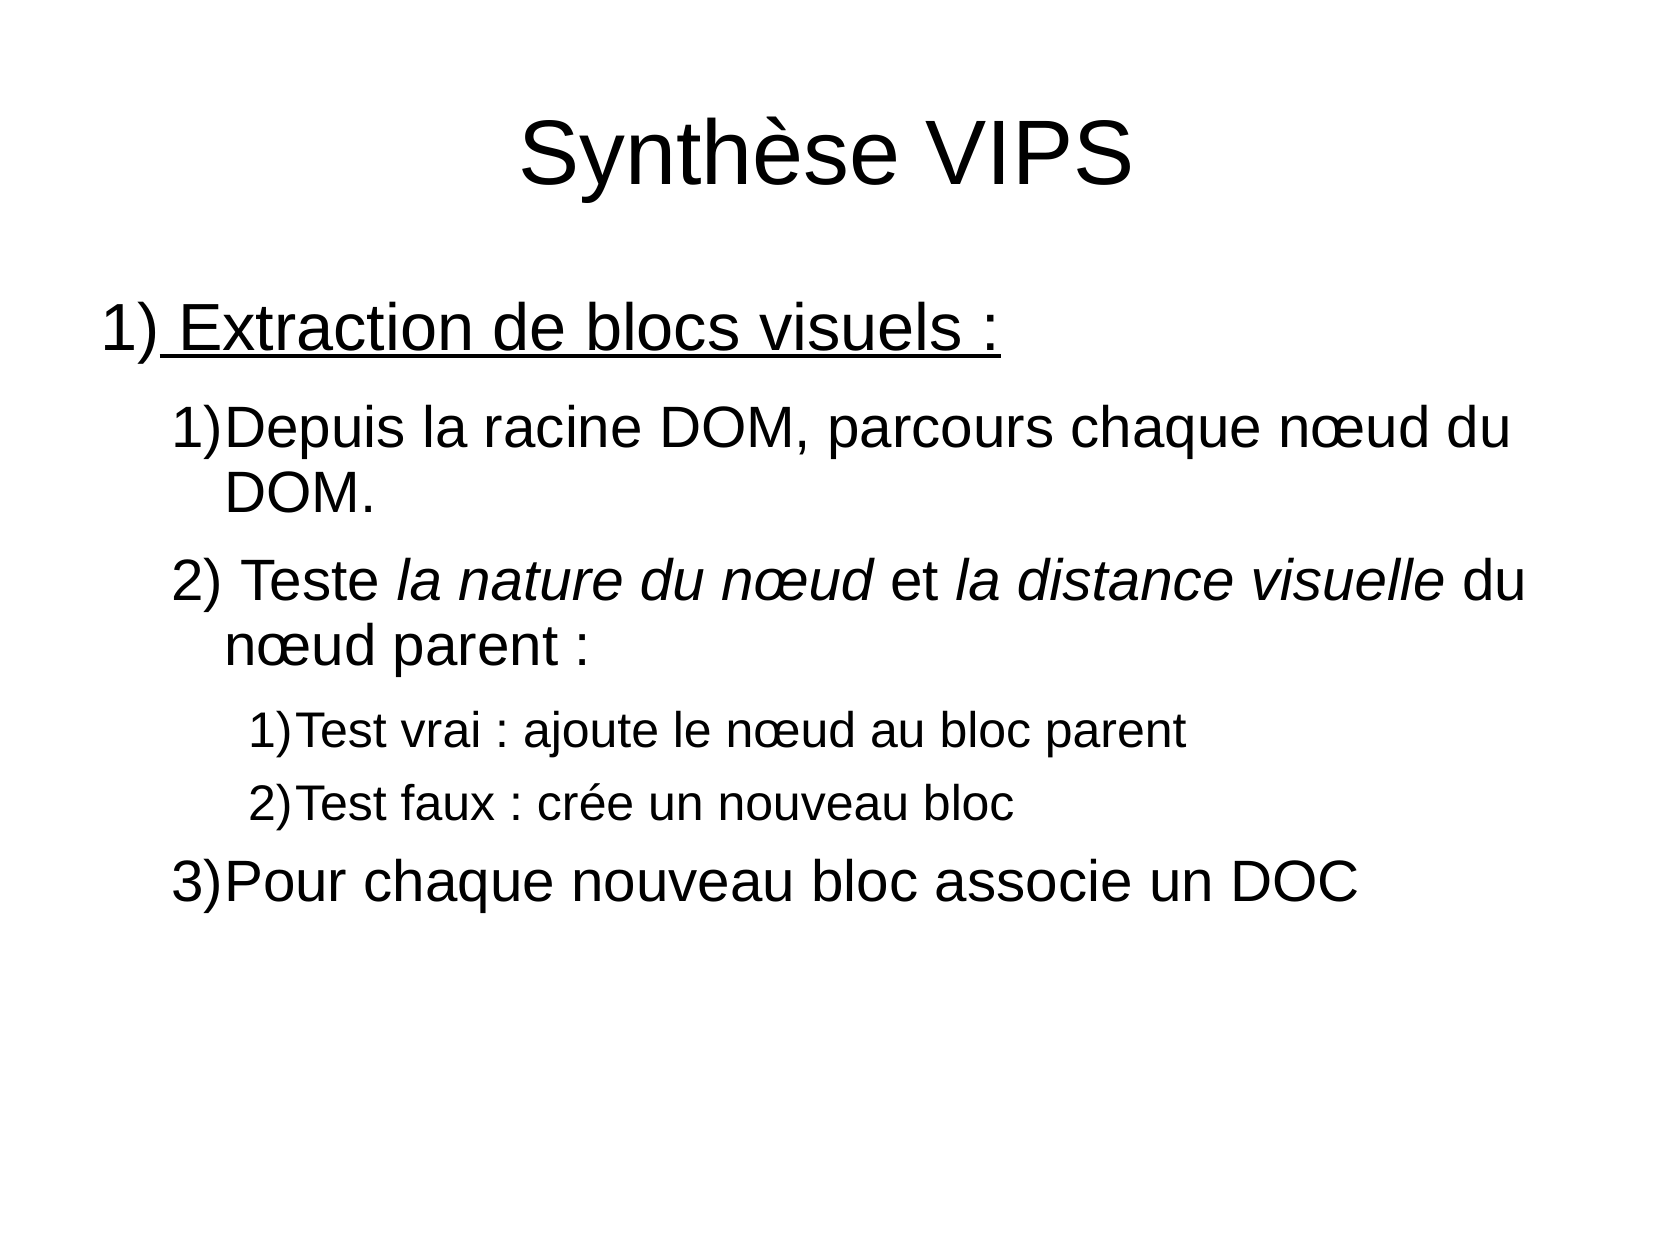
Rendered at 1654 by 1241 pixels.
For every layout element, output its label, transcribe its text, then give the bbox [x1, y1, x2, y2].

title Synthèse VIPS [82, 49, 1571, 257]
list Extraction de blocs visuels : Depuis la racine DOM, parcours chaque nœud du DOM. Teste la nature du nœud et la distance visuelle du nœud parent : Test vrai : ajoute le nœud au bloc parent Test faux : crée un nouveau bloc Pour chaque nouveau bloc associe un DOC [82, 290, 1538, 1010]
